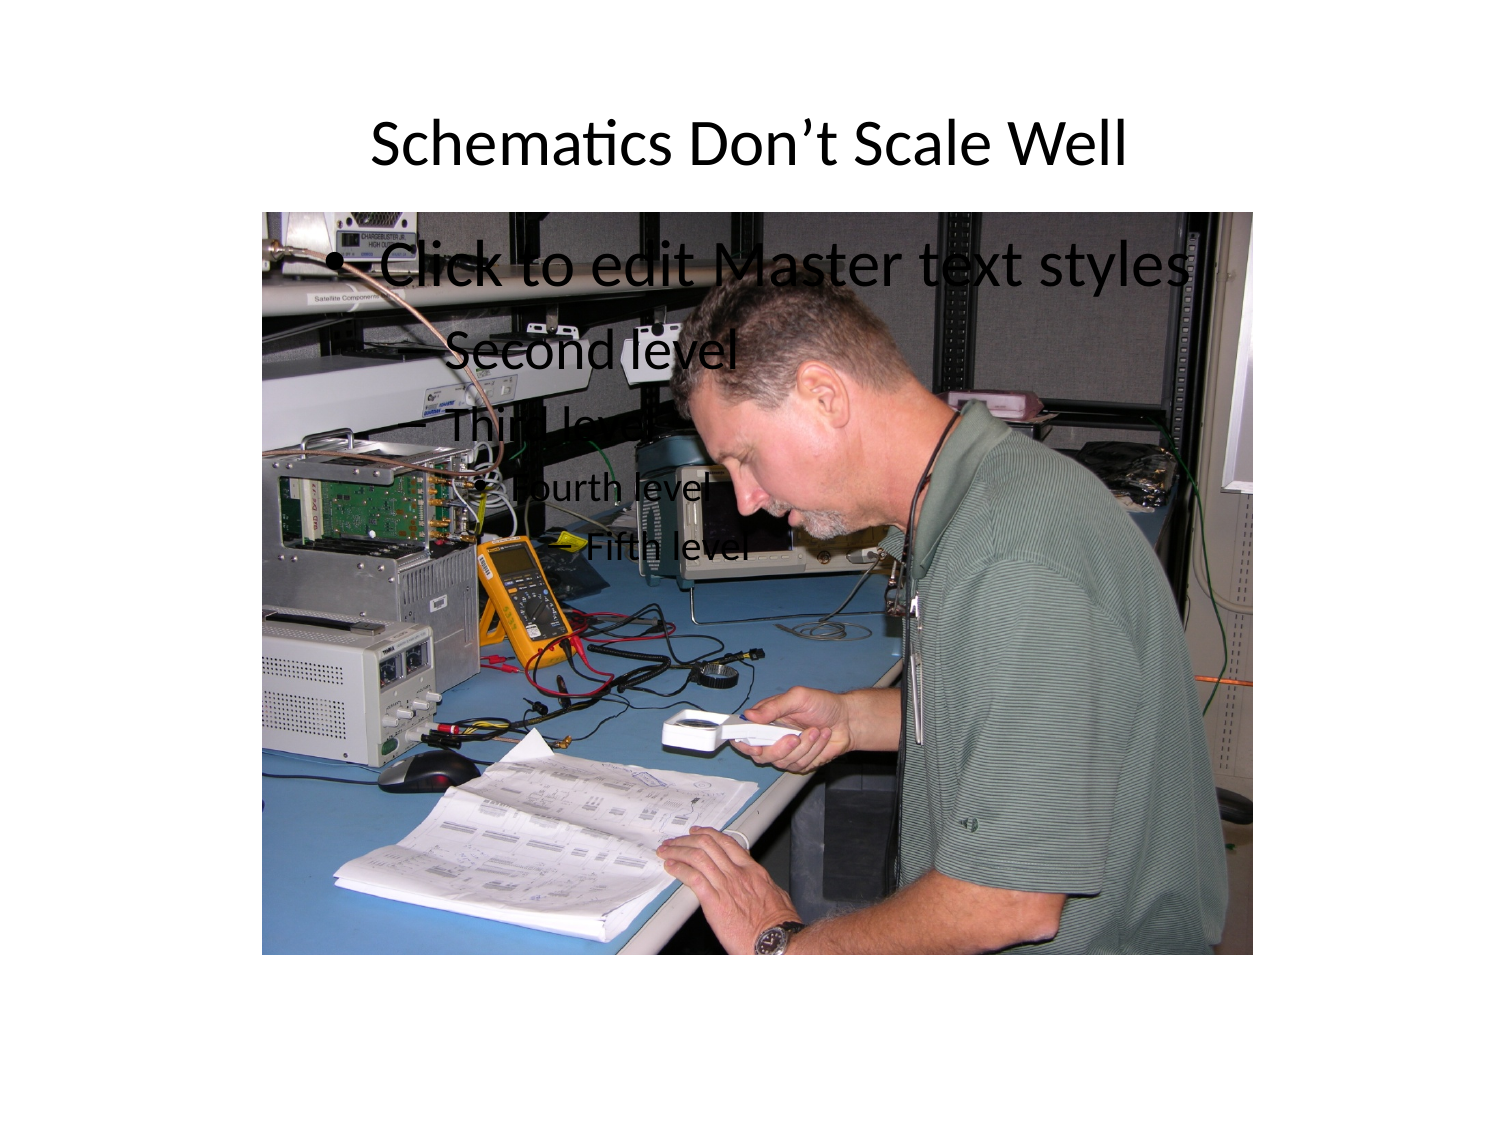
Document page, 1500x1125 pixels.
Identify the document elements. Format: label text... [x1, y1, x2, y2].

title Schematics Don’t Scale Well [75, 45, 1425, 233]
picture [262, 212, 1253, 955]
